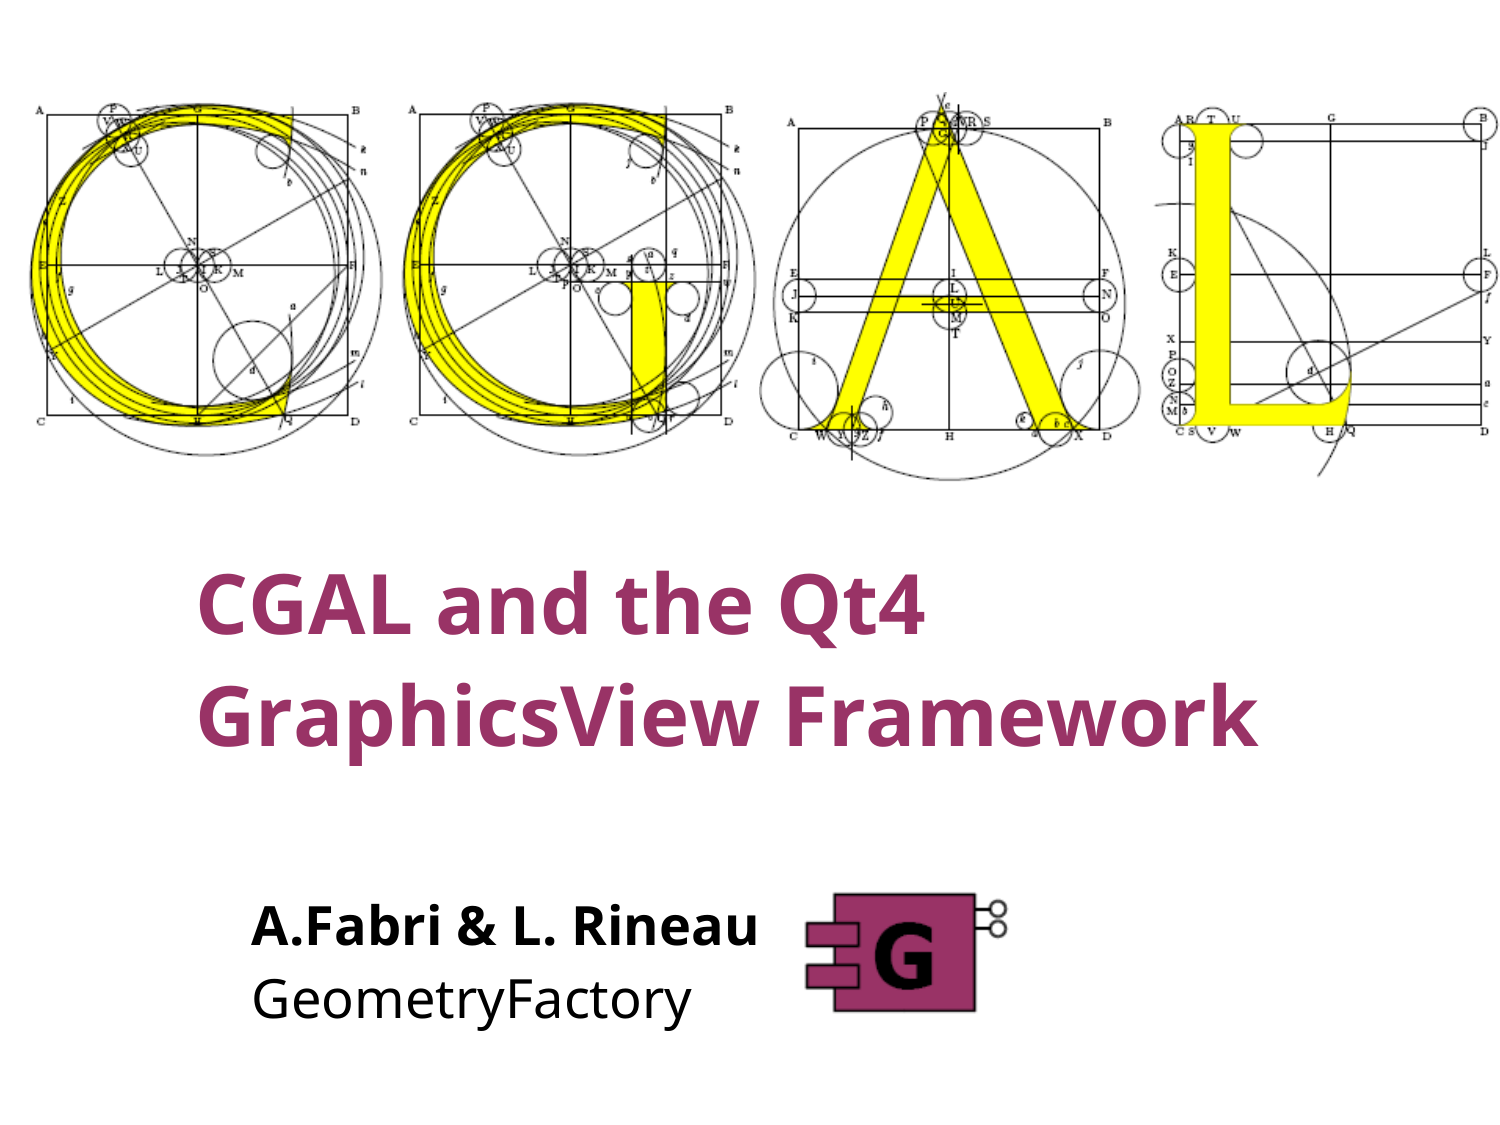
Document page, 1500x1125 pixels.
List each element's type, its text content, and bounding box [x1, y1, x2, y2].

title CGAL and the Qt4 GraphicsView Framework [180, 562, 1335, 778]
picture [797, 883, 1015, 1031]
picture [399, 92, 1146, 489]
subtitle A.Fabri & L. Rineau GeometryFactory [161, 879, 906, 1109]
picture [1148, 100, 1500, 481]
picture [20, 80, 388, 468]
